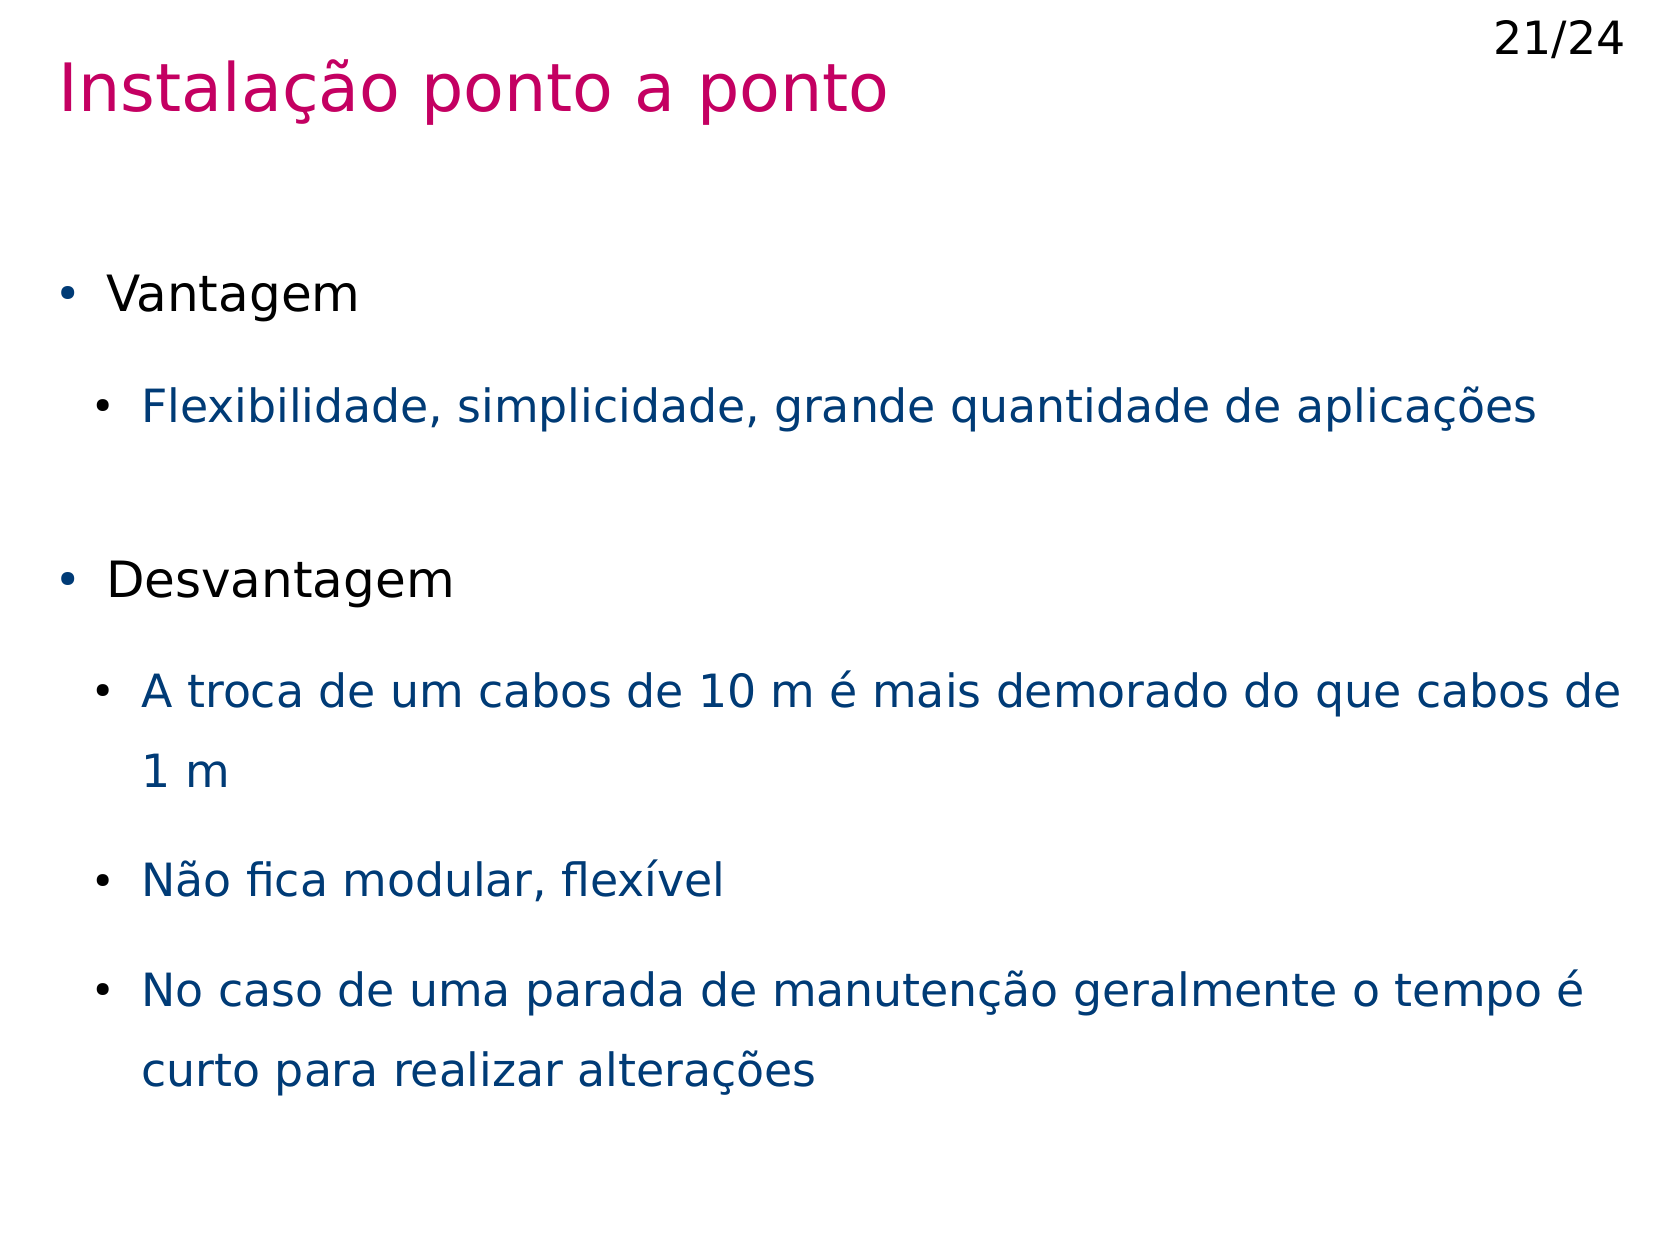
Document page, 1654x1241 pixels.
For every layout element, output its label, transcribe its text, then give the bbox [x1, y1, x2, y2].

list Vantagem Flexibilidade, simplicidade, grande quantidade de aplicações Desvantagem A troca de um cabos de 10 m é mais demorado do que cabos de 1 m Não fica modular, flexível No caso de uma parada de manutenção geralmente o tempo é curto para realizar alterações [59, 236, 1625, 1211]
title Instalação ponto a ponto [59, 29, 1625, 148]
